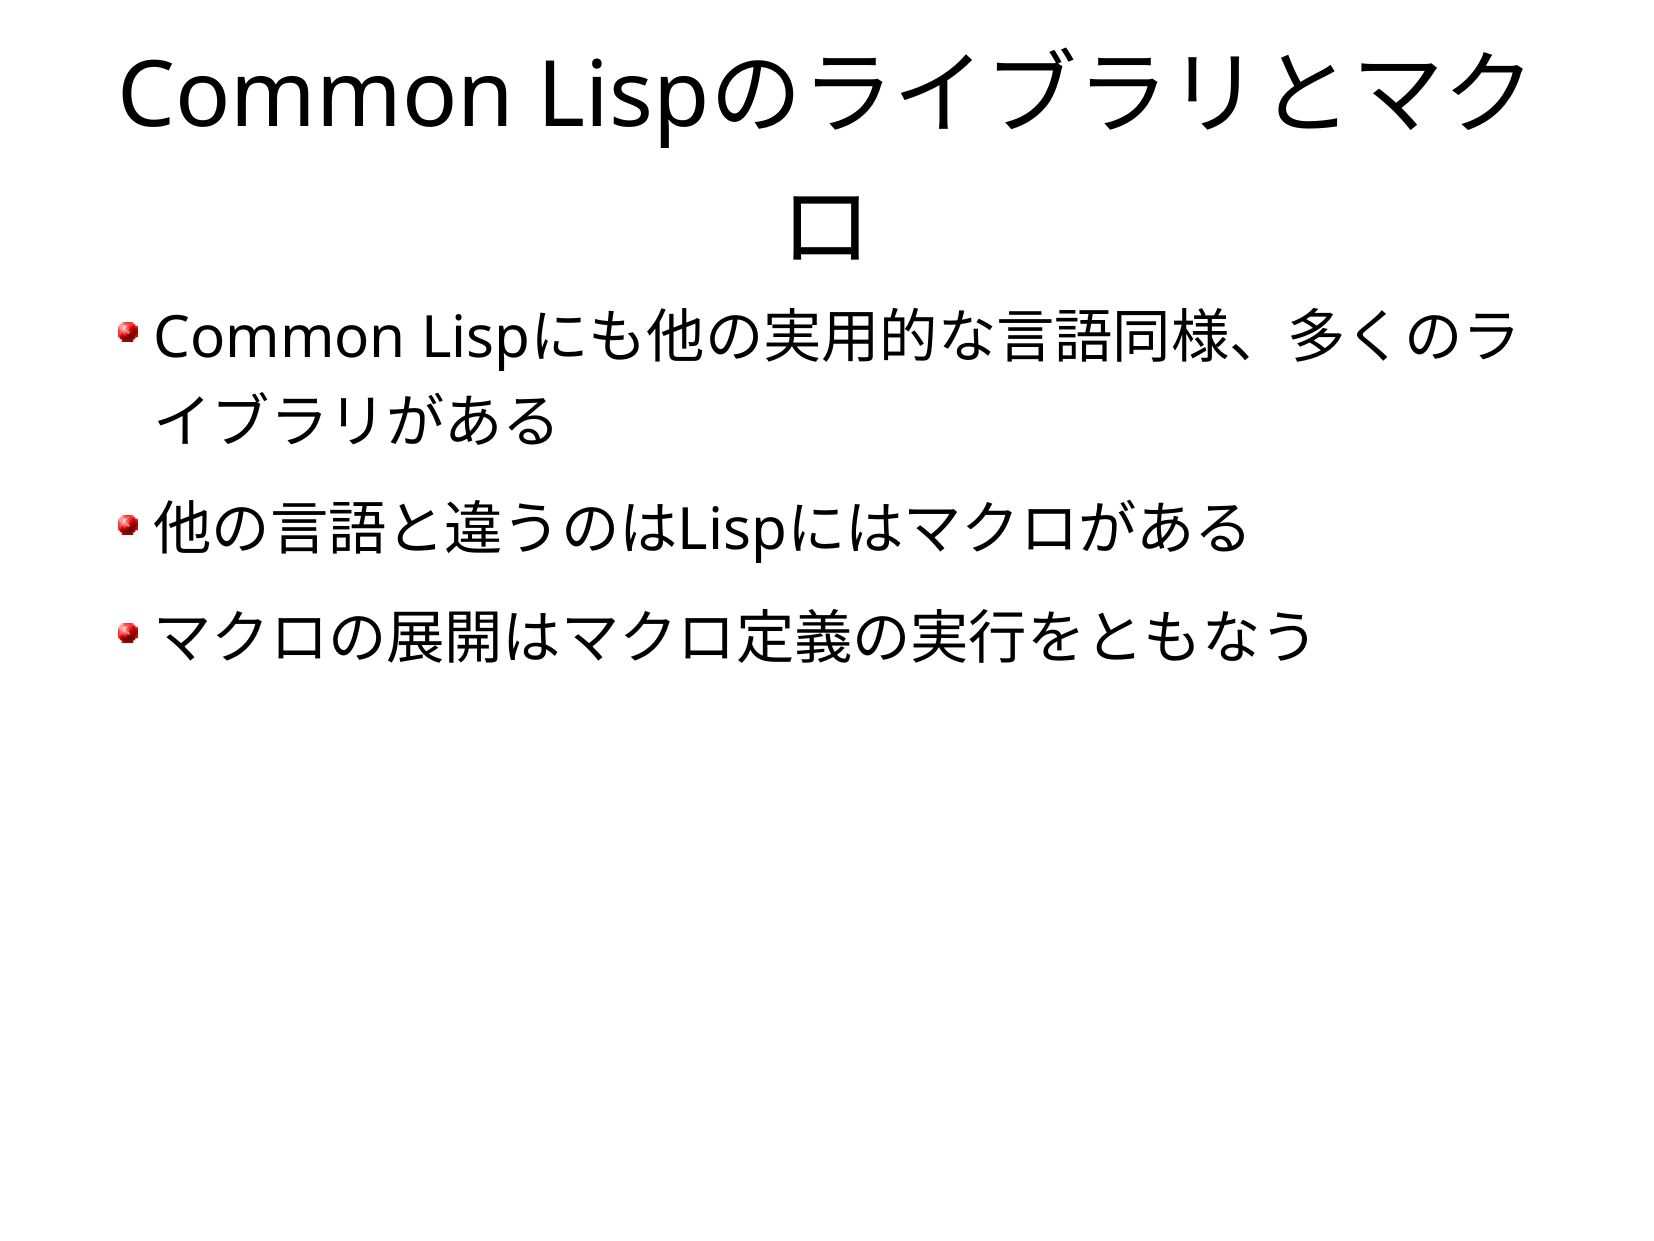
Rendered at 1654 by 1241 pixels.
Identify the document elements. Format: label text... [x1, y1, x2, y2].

list Common Lispにも他の実用的な言語同様、多くのライブラリがある 他の言語と違うのはLispにはマクロがある マクロの展開はマクロ定義の実行をともなう [82, 290, 1571, 1109]
title Common Lispのライブラリとマクロ [82, 56, 1571, 250]
